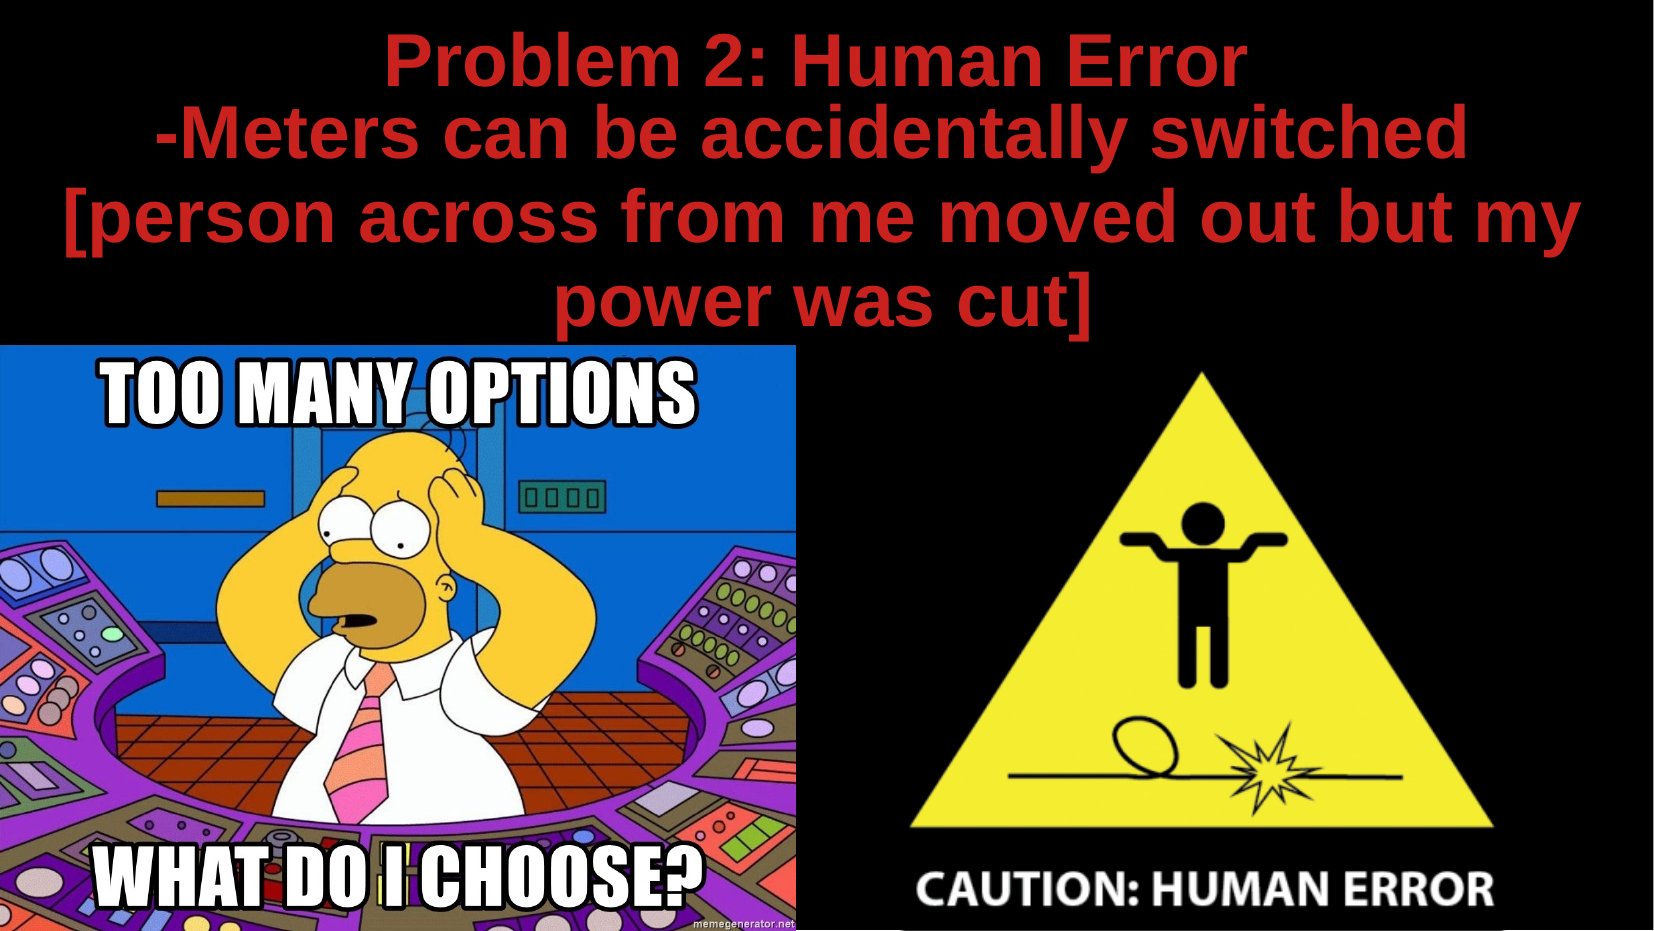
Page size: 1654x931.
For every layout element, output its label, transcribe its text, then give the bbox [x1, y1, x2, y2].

title Problem 2: Human Error [0, 0, 1654, 166]
picture [0, 345, 796, 931]
picture [890, 356, 1516, 931]
title -Meters can be accidentally switched [person across from me moved out but my power was cut] [0, 90, 1651, 342]
